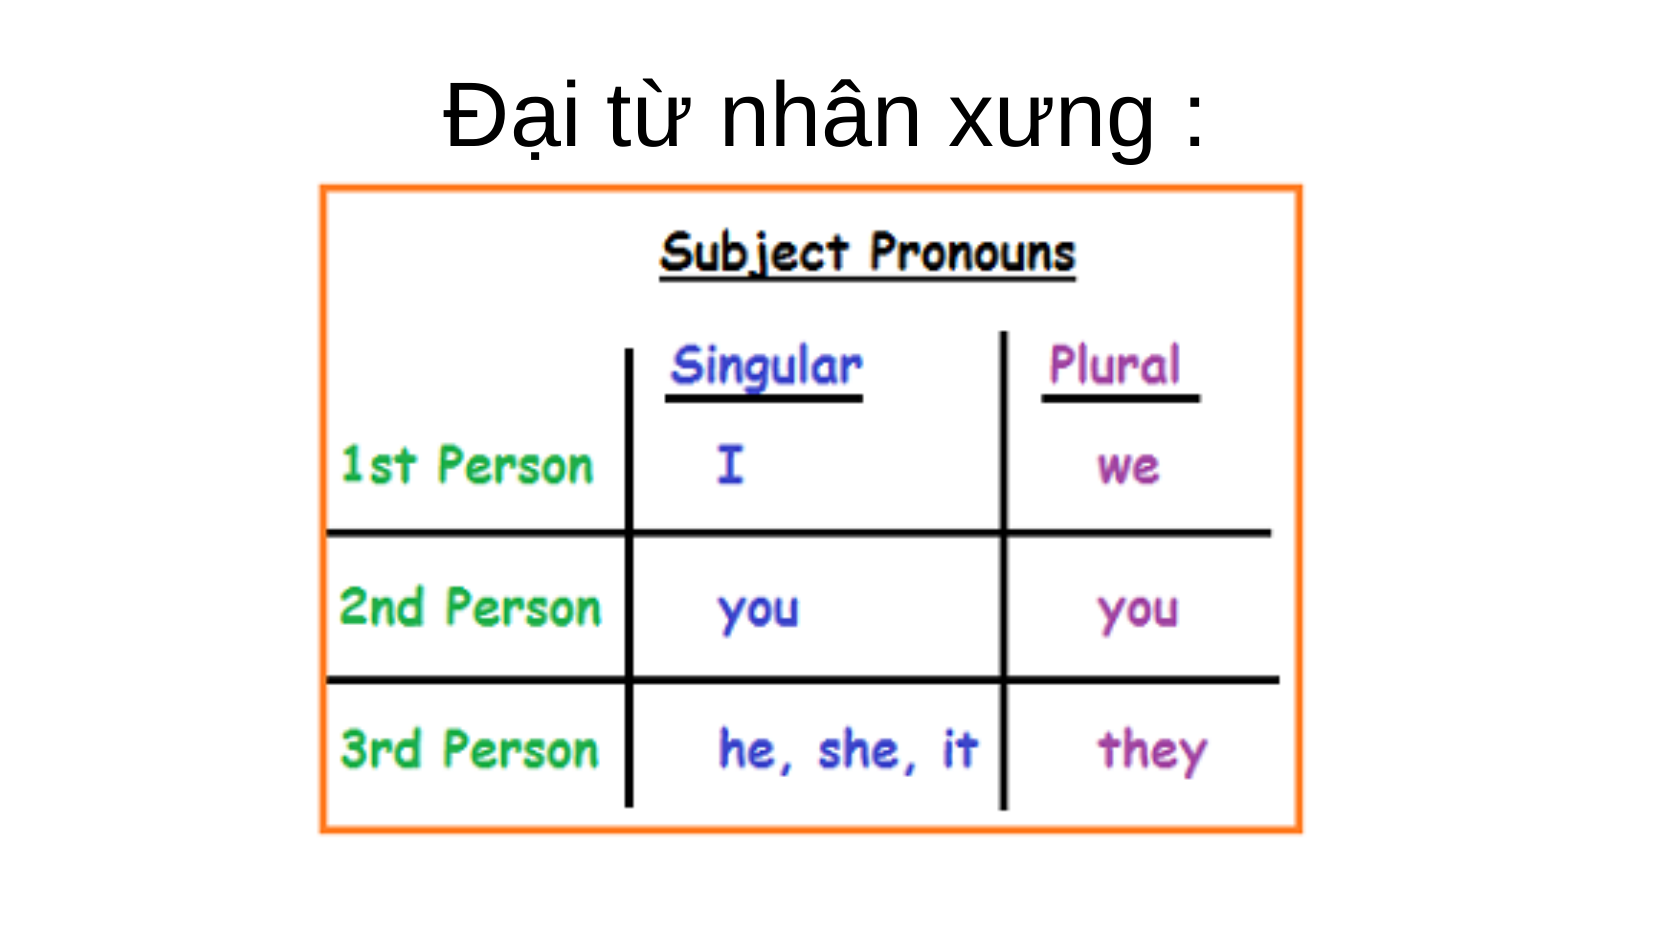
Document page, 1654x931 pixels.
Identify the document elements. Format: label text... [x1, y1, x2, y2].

picture [307, 177, 1312, 843]
title Đại từ nhân xưng : [82, 37, 1571, 193]
